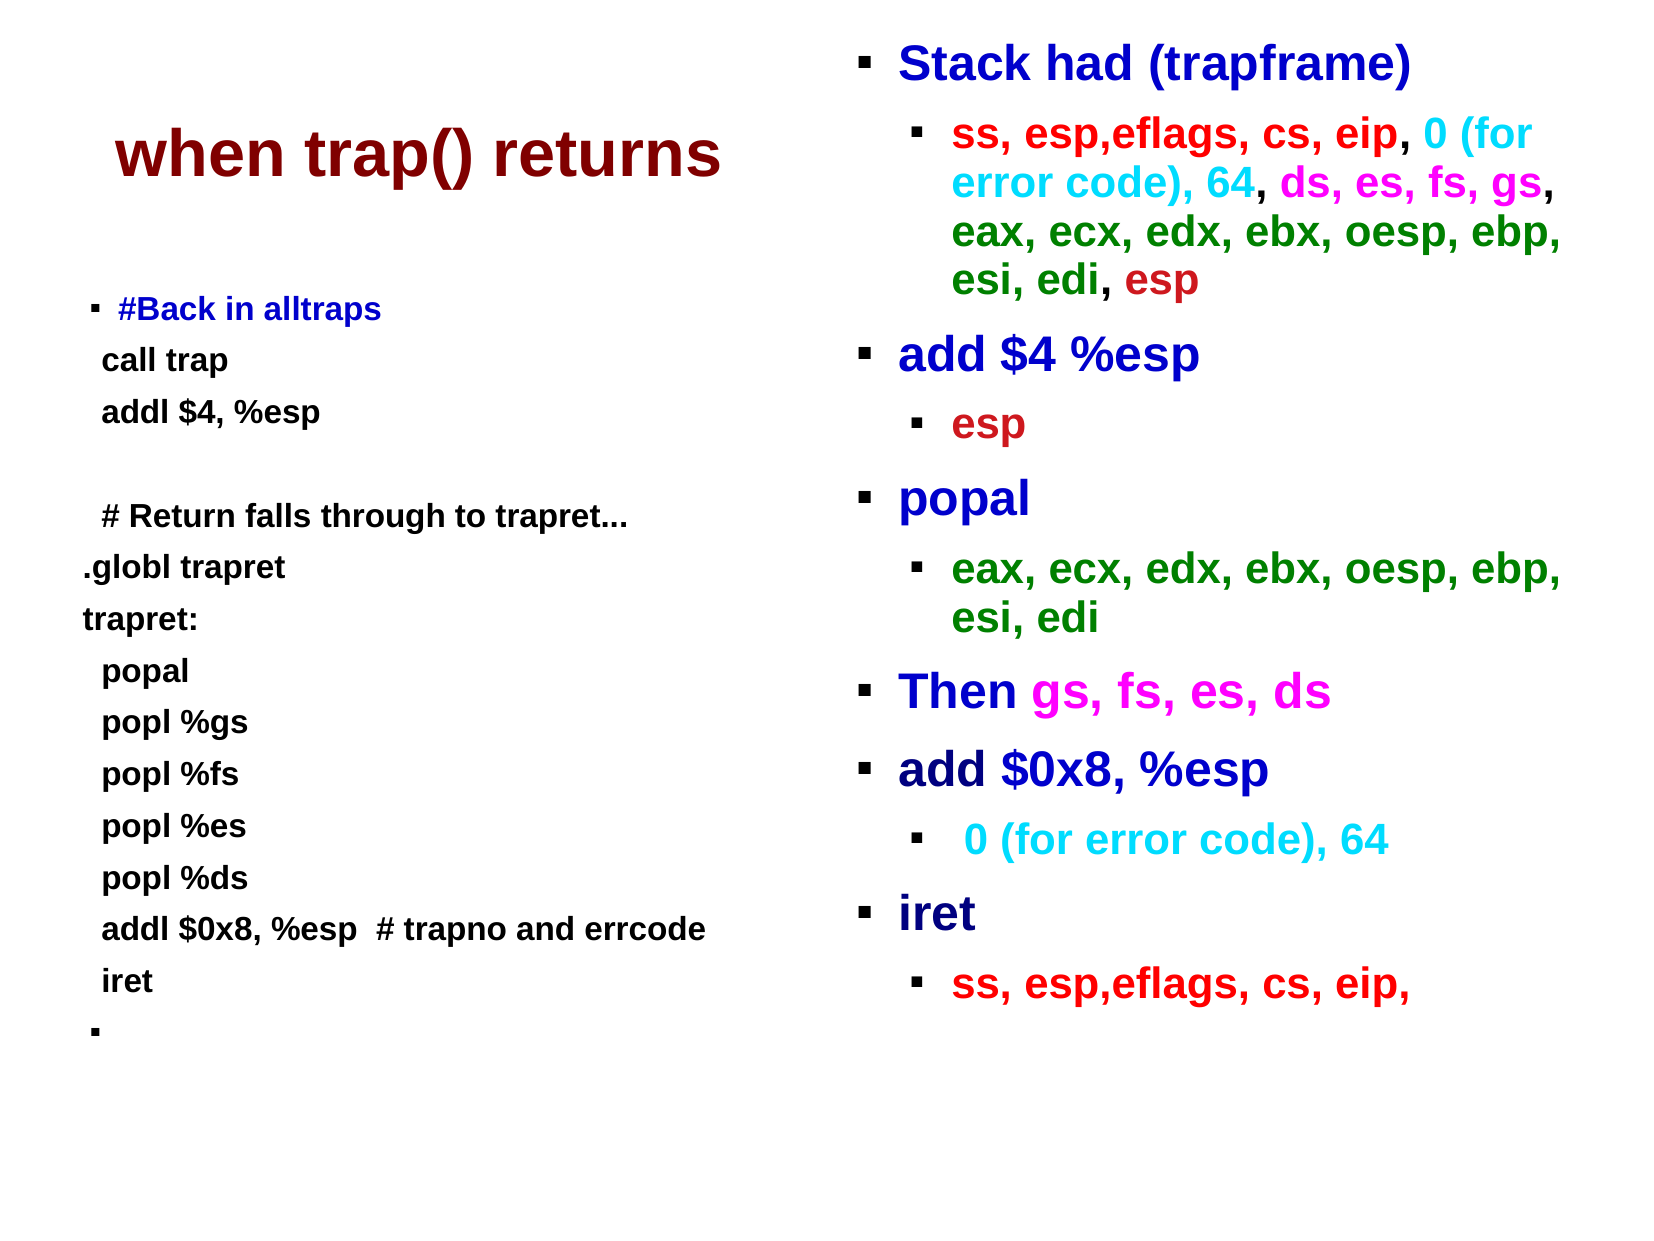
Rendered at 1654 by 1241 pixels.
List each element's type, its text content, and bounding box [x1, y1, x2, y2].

list #Back in alltraps call trap addl $4, %esp # Return falls through to trapret... .globl trapret trapret: popal popl %gs popl %fs popl %es popl %ds addl $0x8, %esp # trapno and errcode iret [82, 290, 809, 1010]
list Stack had (trapframe) ss, esp,eflags, cs, eip, 0 (for error code), 64, ds, es, fs, gs, eax, ecx, edx, ebx, oesp, ebp, esi, edi, esp add $4 %esp esp popal eax, ecx, edx, ebx, oesp, ebp, esi, edi Then gs, fs, es, ds add $0x8, %esp 0 (for error code), 64 iret ss, esp,eflags, cs, eip, [845, 35, 1572, 1010]
title when trap() returns [82, 49, 756, 257]
